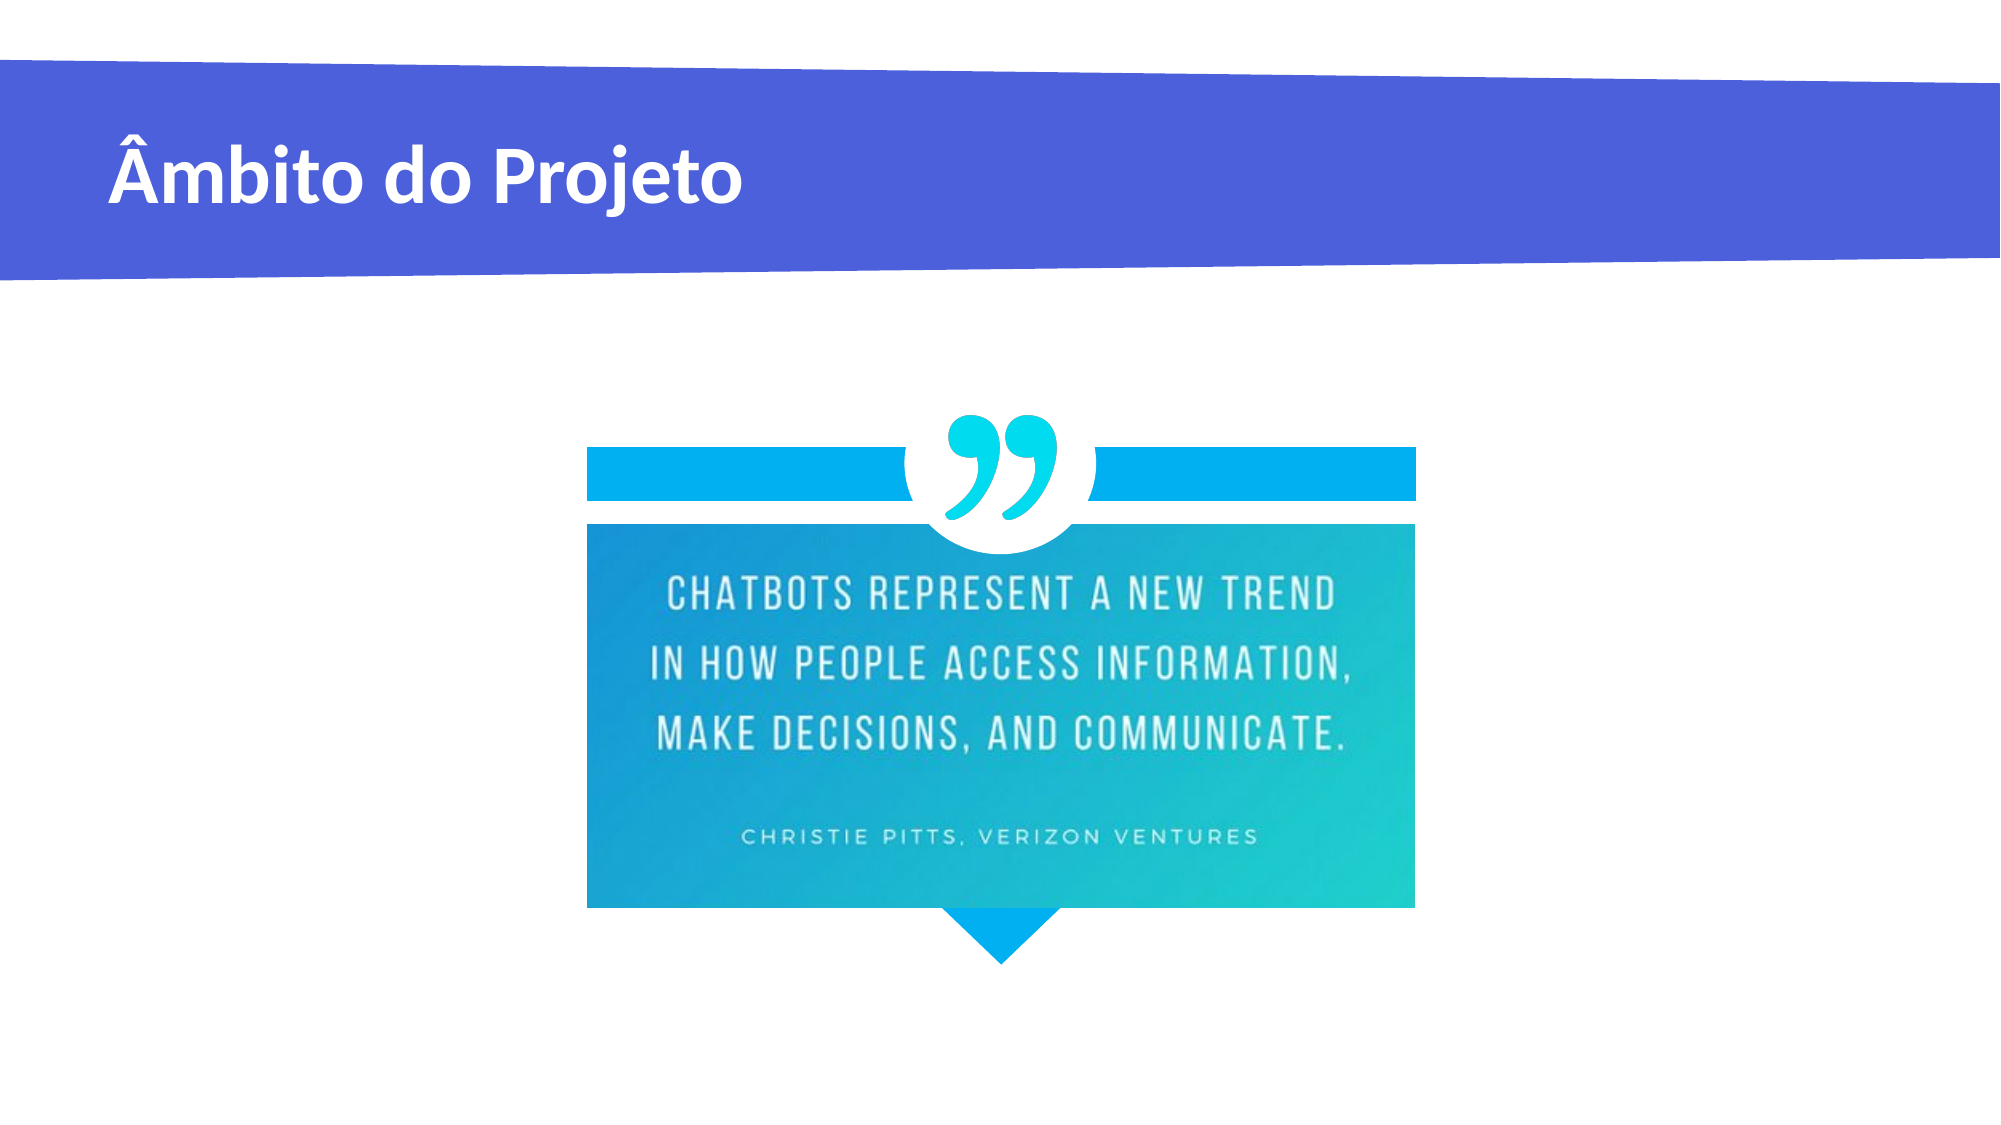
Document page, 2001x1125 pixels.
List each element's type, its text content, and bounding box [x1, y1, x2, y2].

text_box Âmbito do Projeto [0, 59, 2000, 281]
text_box [943, 908, 1059, 964]
picture [944, 413, 1058, 522]
picture [587, 524, 1415, 908]
text_box [587, 372, 1415, 555]
